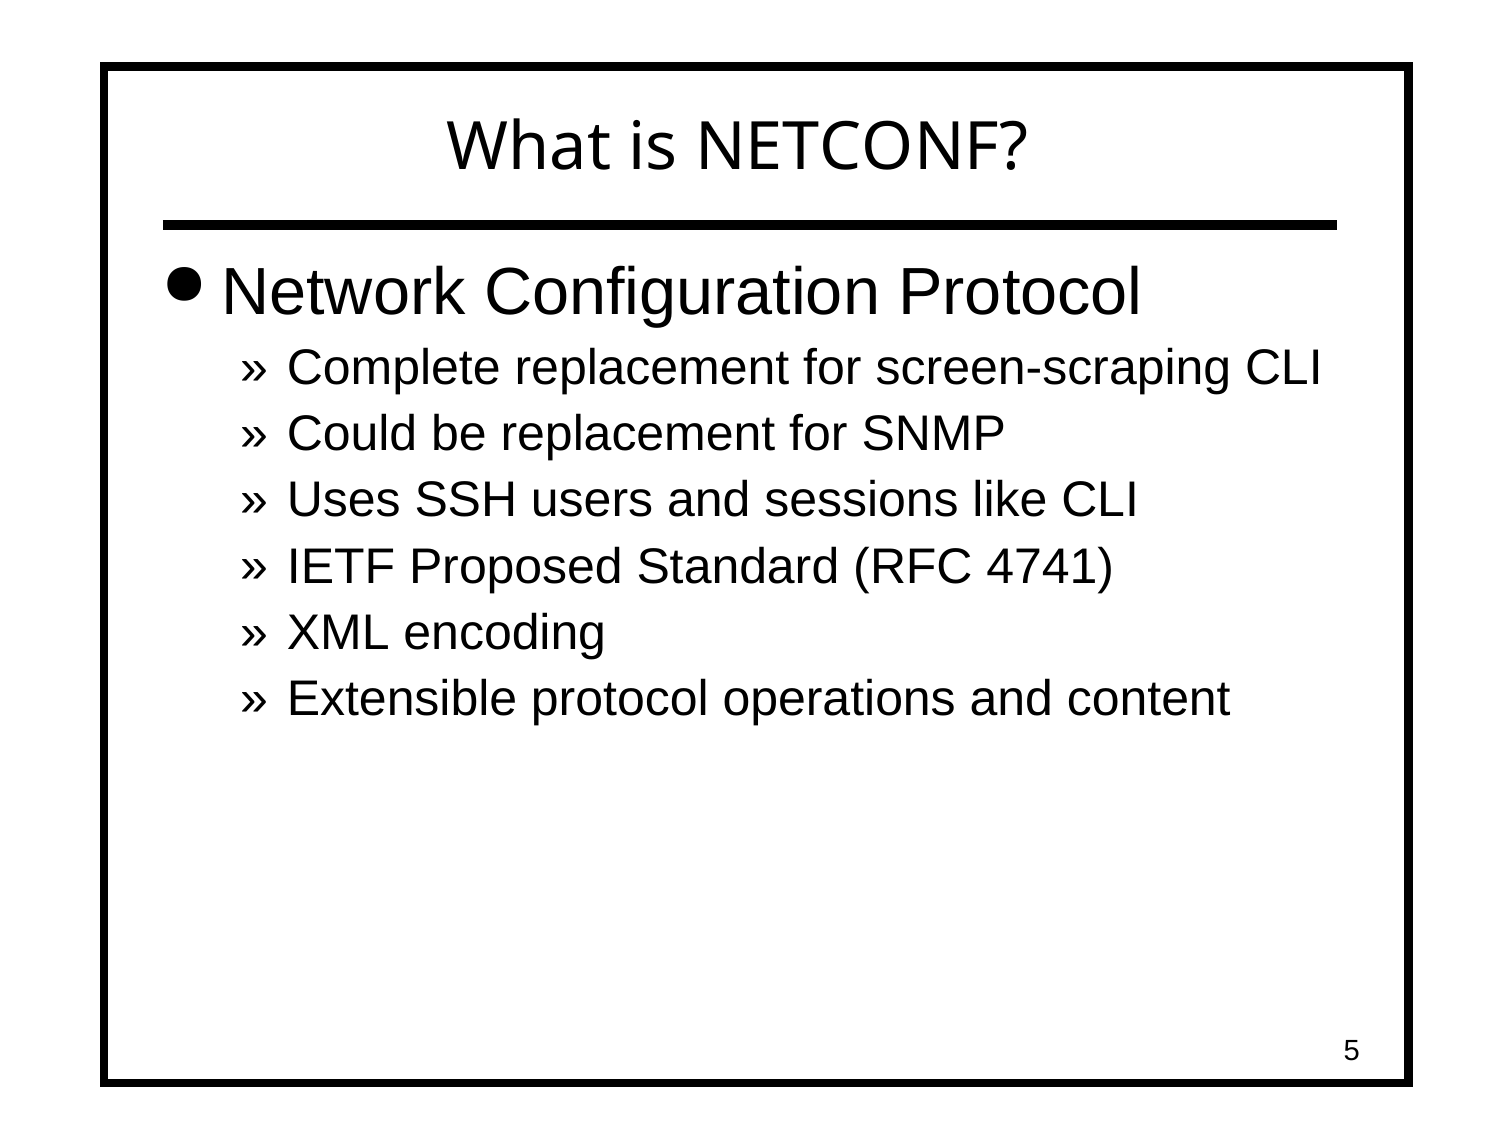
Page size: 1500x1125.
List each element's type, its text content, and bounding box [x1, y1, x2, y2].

list Network Configuration Protocol Complete replacement for screen-scraping CLI Could be replacement for SNMP Uses SSH users and sessions like CLI IETF Proposed Standard (RFC 4741) XML encoding Extensible protocol operations and content [164, 254, 1340, 997]
title What is NETCONF? [162, 74, 1332, 213]
